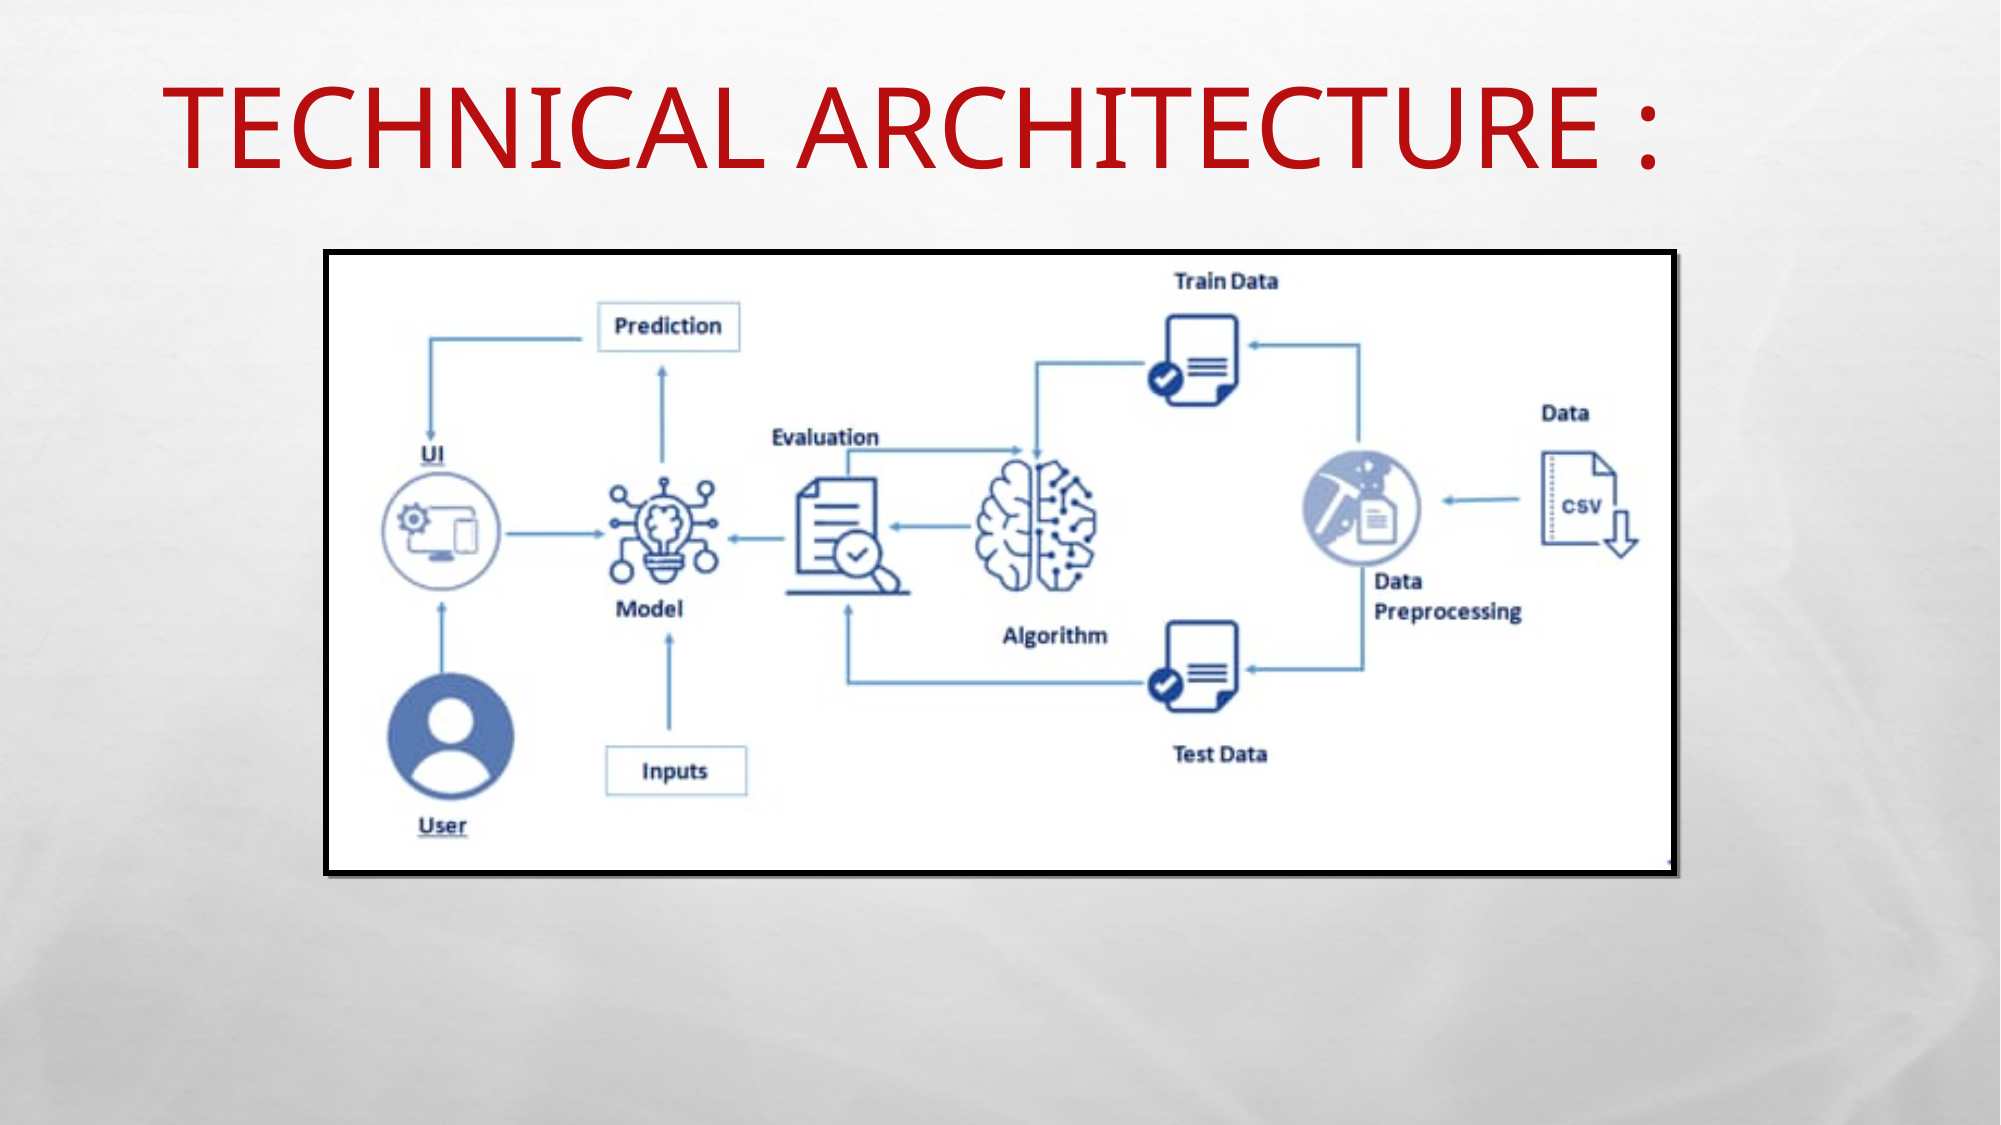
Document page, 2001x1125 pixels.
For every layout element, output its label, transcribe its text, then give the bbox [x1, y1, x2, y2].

title Technical Architecture : [147, 37, 1853, 227]
picture [328, 255, 1672, 870]
